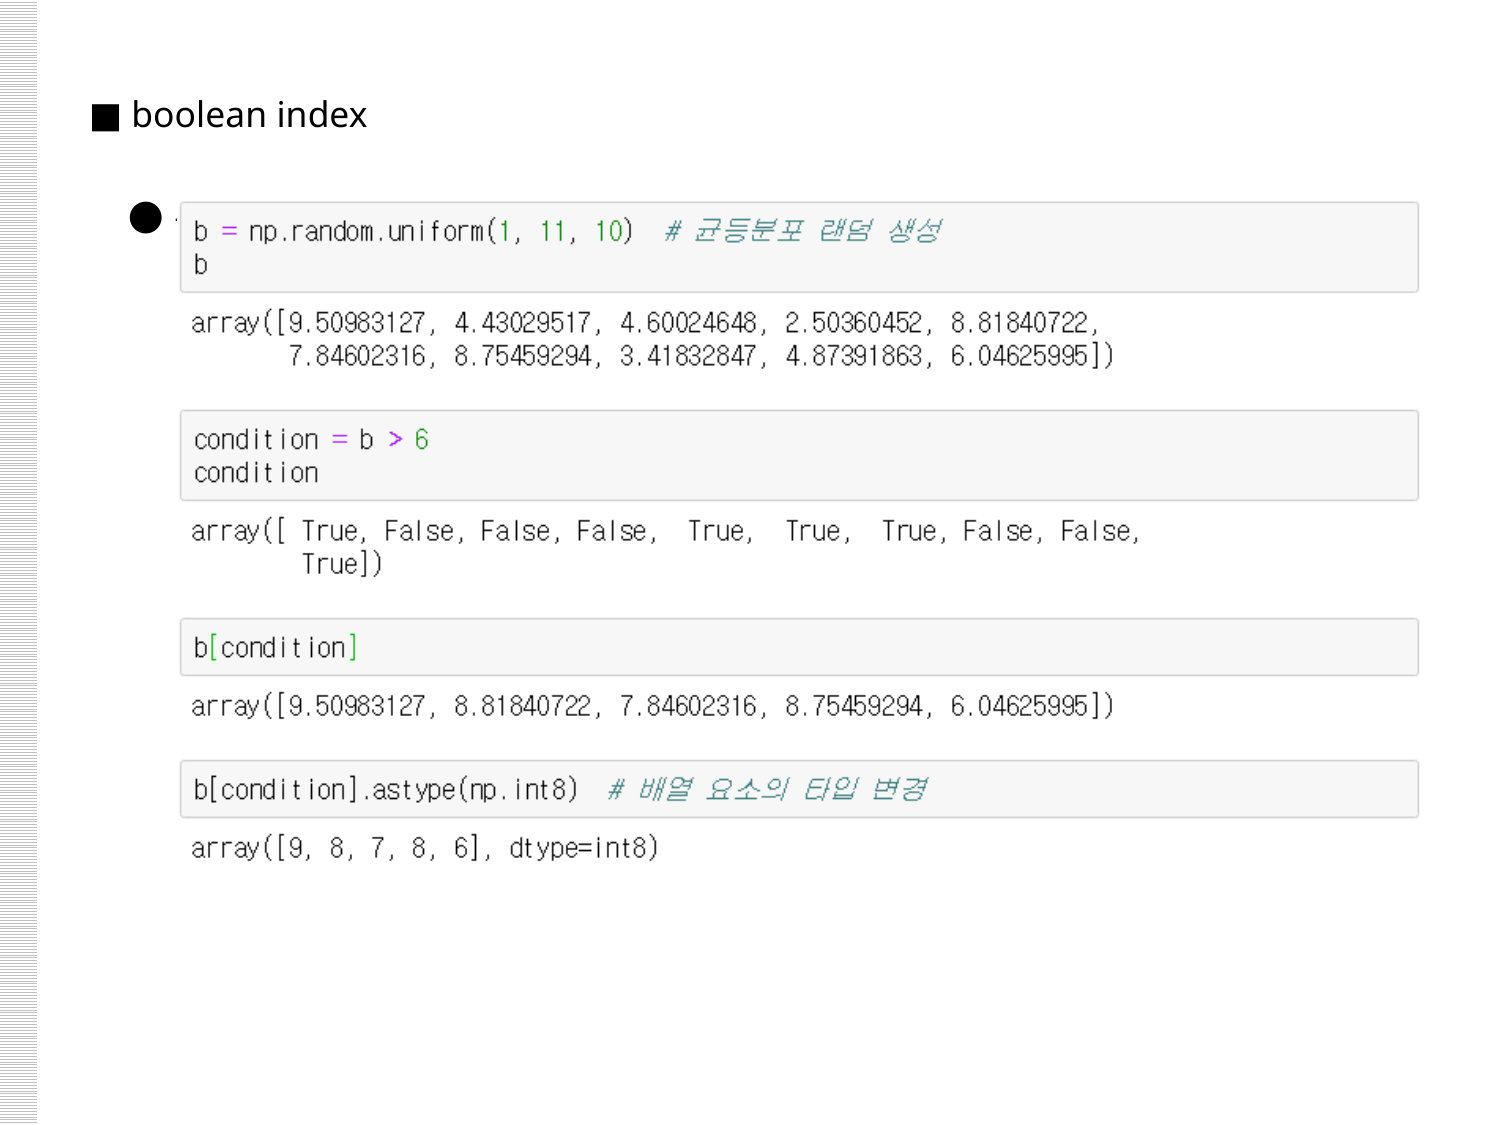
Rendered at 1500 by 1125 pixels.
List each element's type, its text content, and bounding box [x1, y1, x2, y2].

picture [177, 197, 1421, 880]
text_box ■ boolean index ● 특정 조건에 따라 값을 배열 형태로 추출 가능 [73, 33, 1453, 990]
